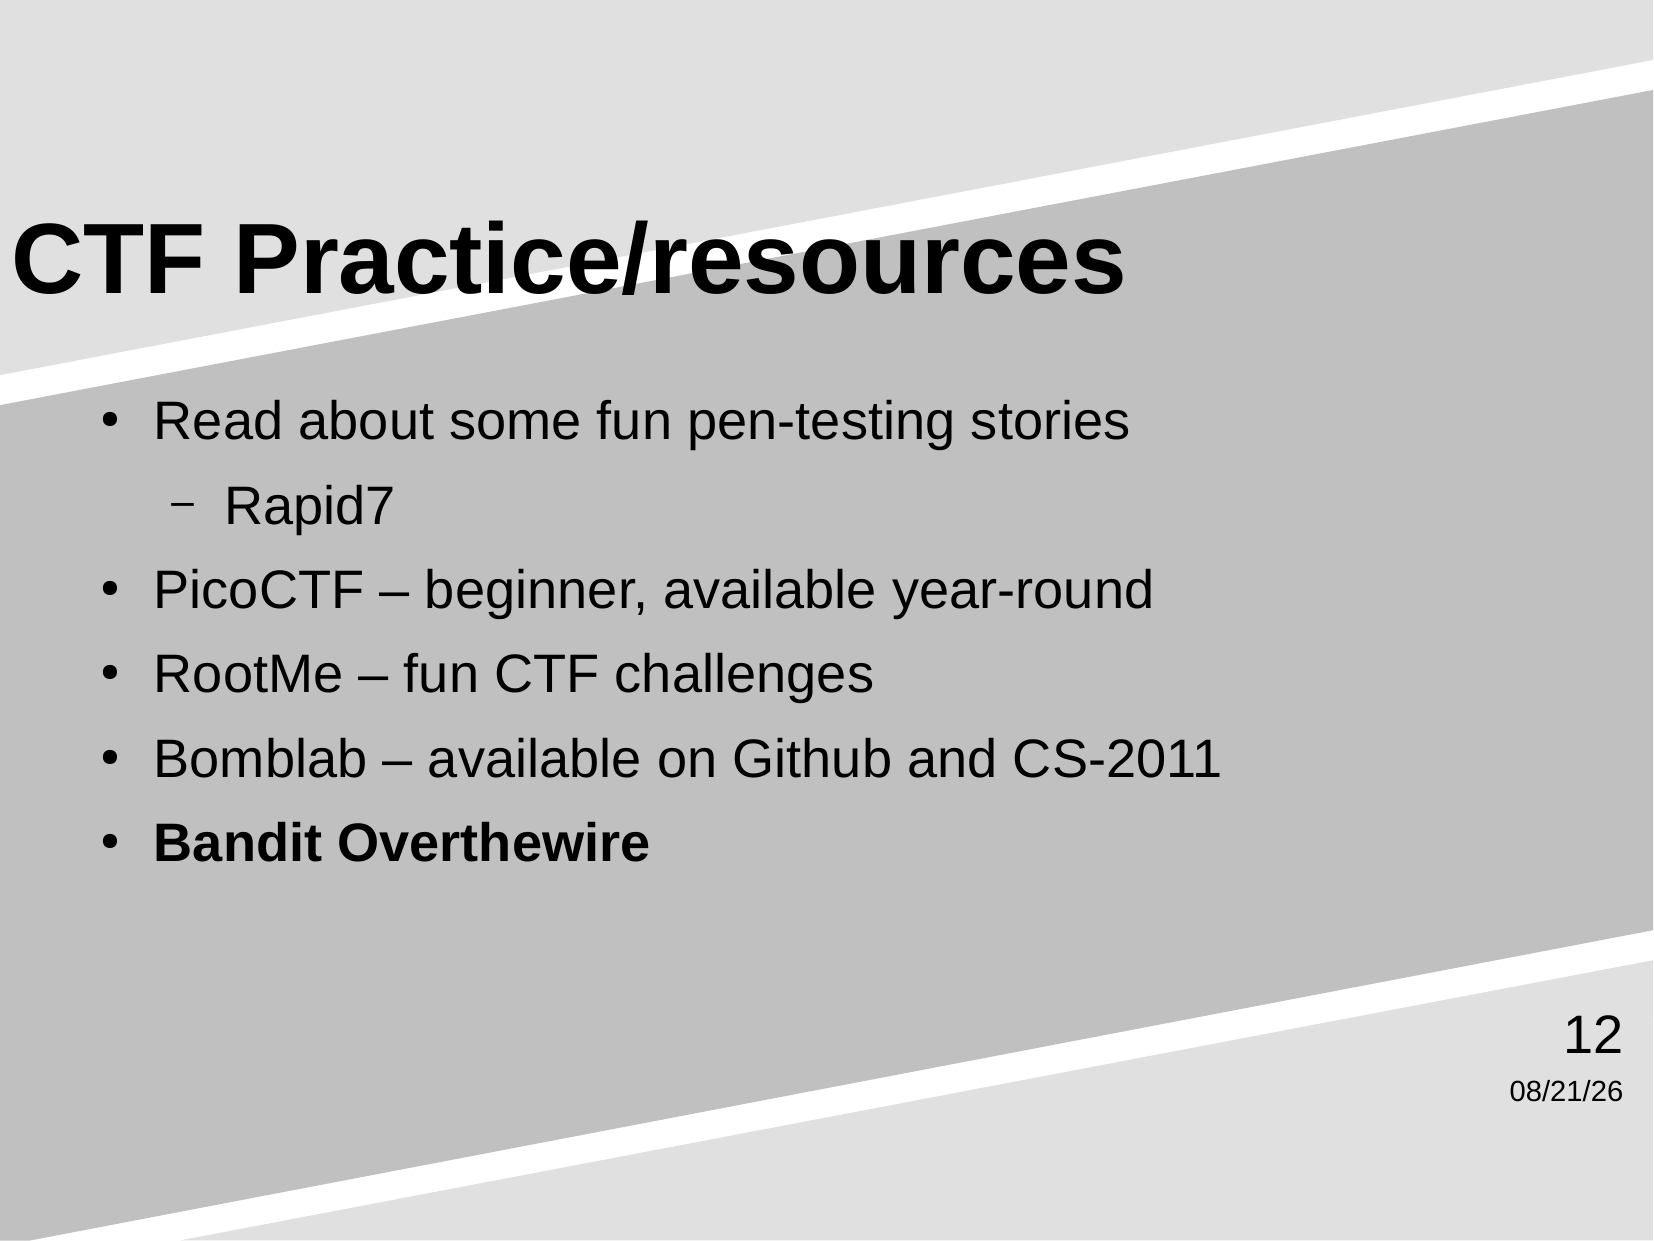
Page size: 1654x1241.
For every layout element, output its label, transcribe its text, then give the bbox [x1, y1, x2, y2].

title CTF Practice/resources [11, 155, 1500, 363]
list Read about some fun pen-testing stories Rapid7 PicoCTF – beginner, available year-round RootMe – fun CTF challenges Bomblab – available on Github and CS-2011 Bandit Overthewire [82, 390, 1538, 1111]
